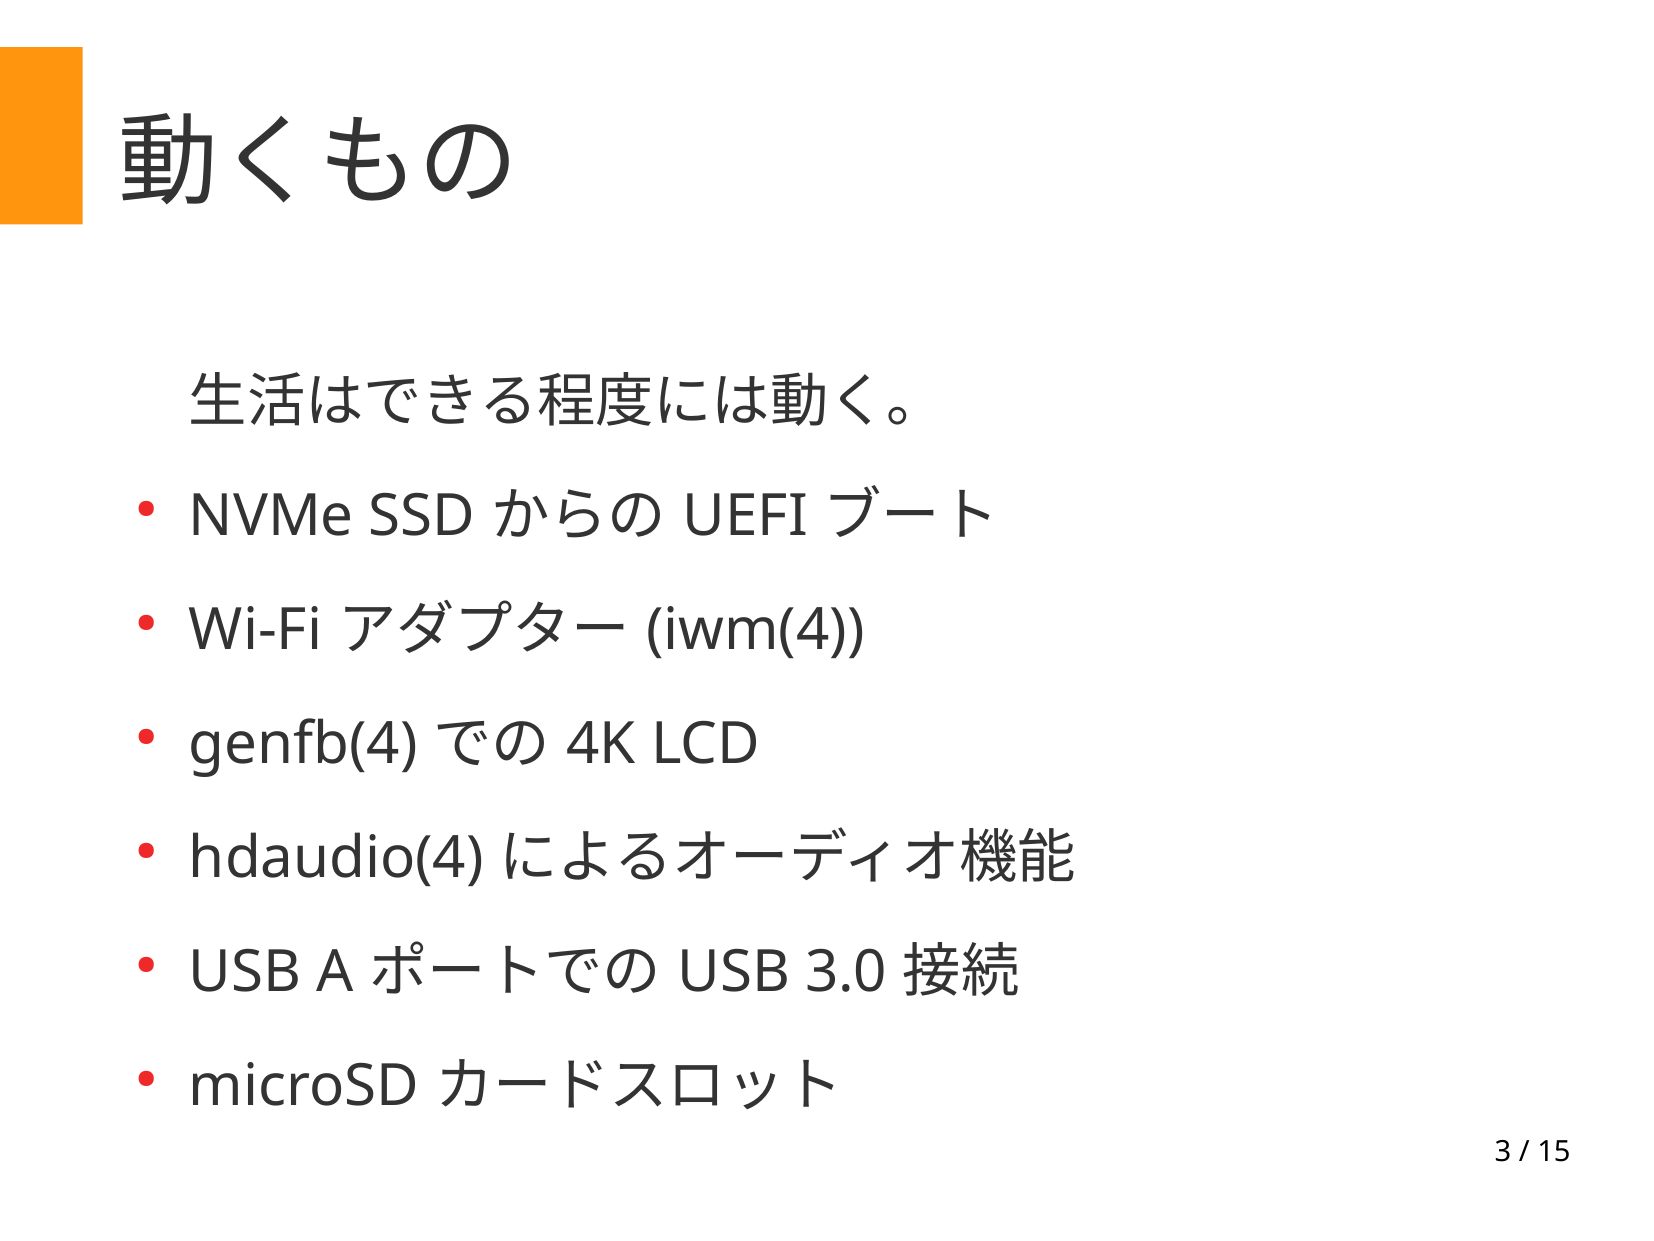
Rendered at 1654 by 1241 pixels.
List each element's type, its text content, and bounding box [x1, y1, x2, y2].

list 生活はできる程度には動く。 NVMe SSDからのUEFIブート Wi-Fiアダプター(iwm(4)) genfb(4)での4K LCD hdaudio(4)によるオーディオ機能 USB AポートでのUSB 3.0接続 microSDカードスロット [118, 354, 1536, 1074]
title 動くもの [118, 49, 1571, 257]
